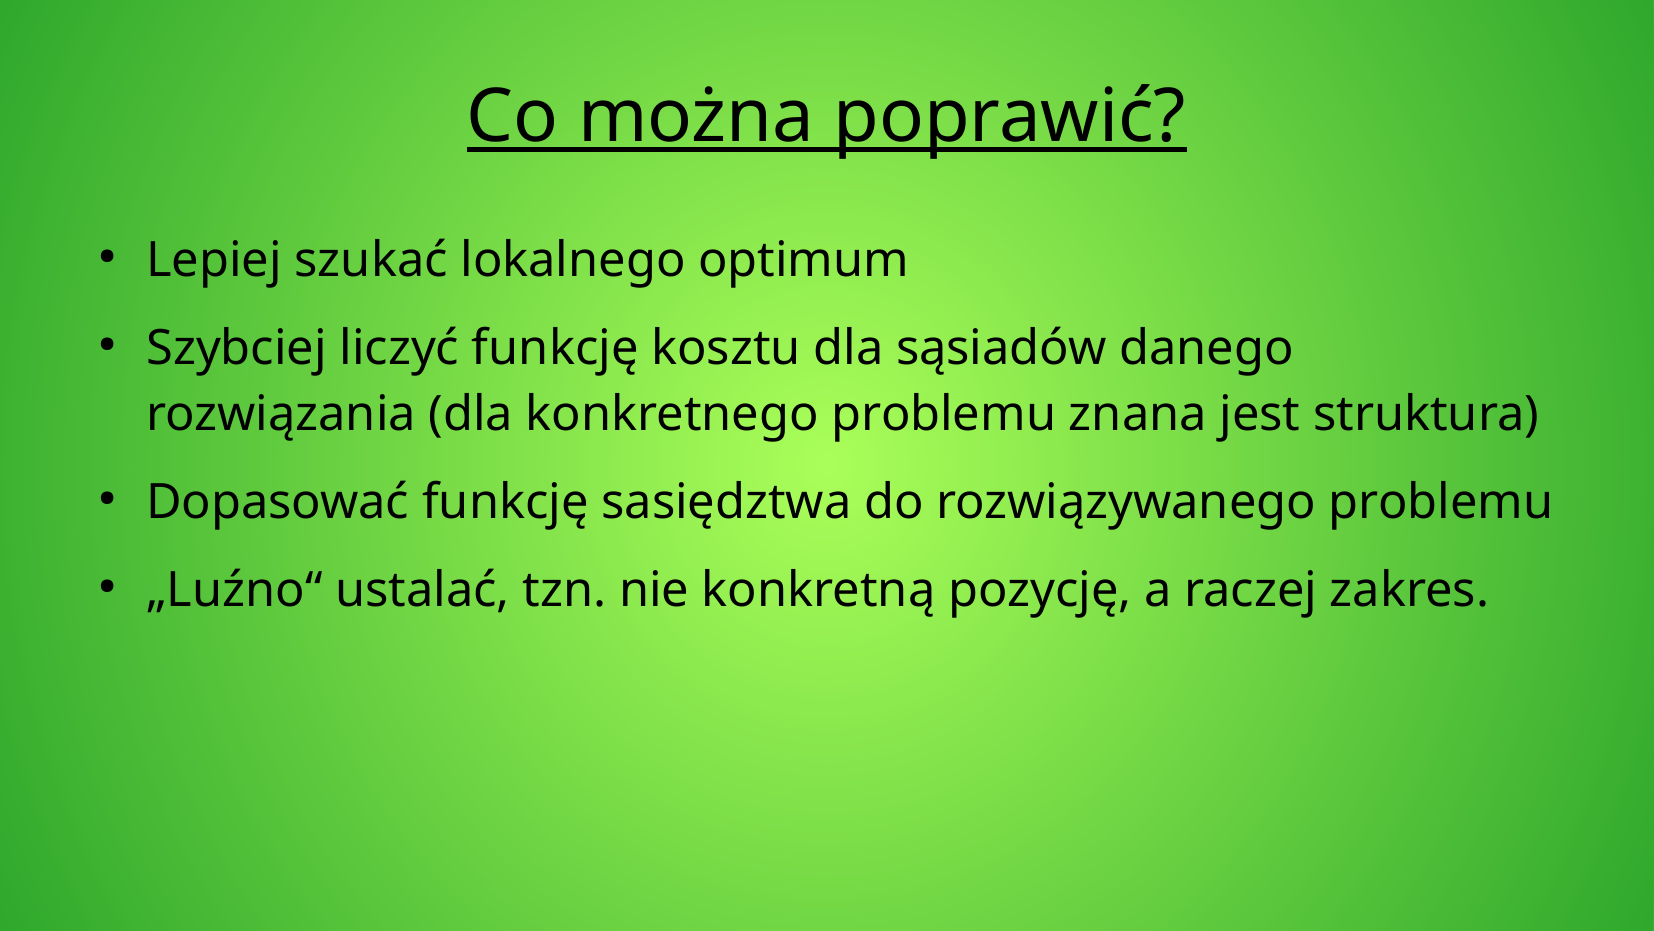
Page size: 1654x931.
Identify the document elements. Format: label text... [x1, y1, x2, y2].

title Co można poprawić? [82, 35, 1571, 189]
list Lepiej szukać lokalnego optimum Szybciej liczyć funkcję kosztu dla sąsiadów danego rozwiązania (dla konkretnego problemu znana jest struktura) Dopasować funkcję sasiędztwa do rozwiązywanego problemu „Luźno“ ustalać, tzn. nie konkretną pozycję, a raczej zakres. [82, 224, 1571, 764]
